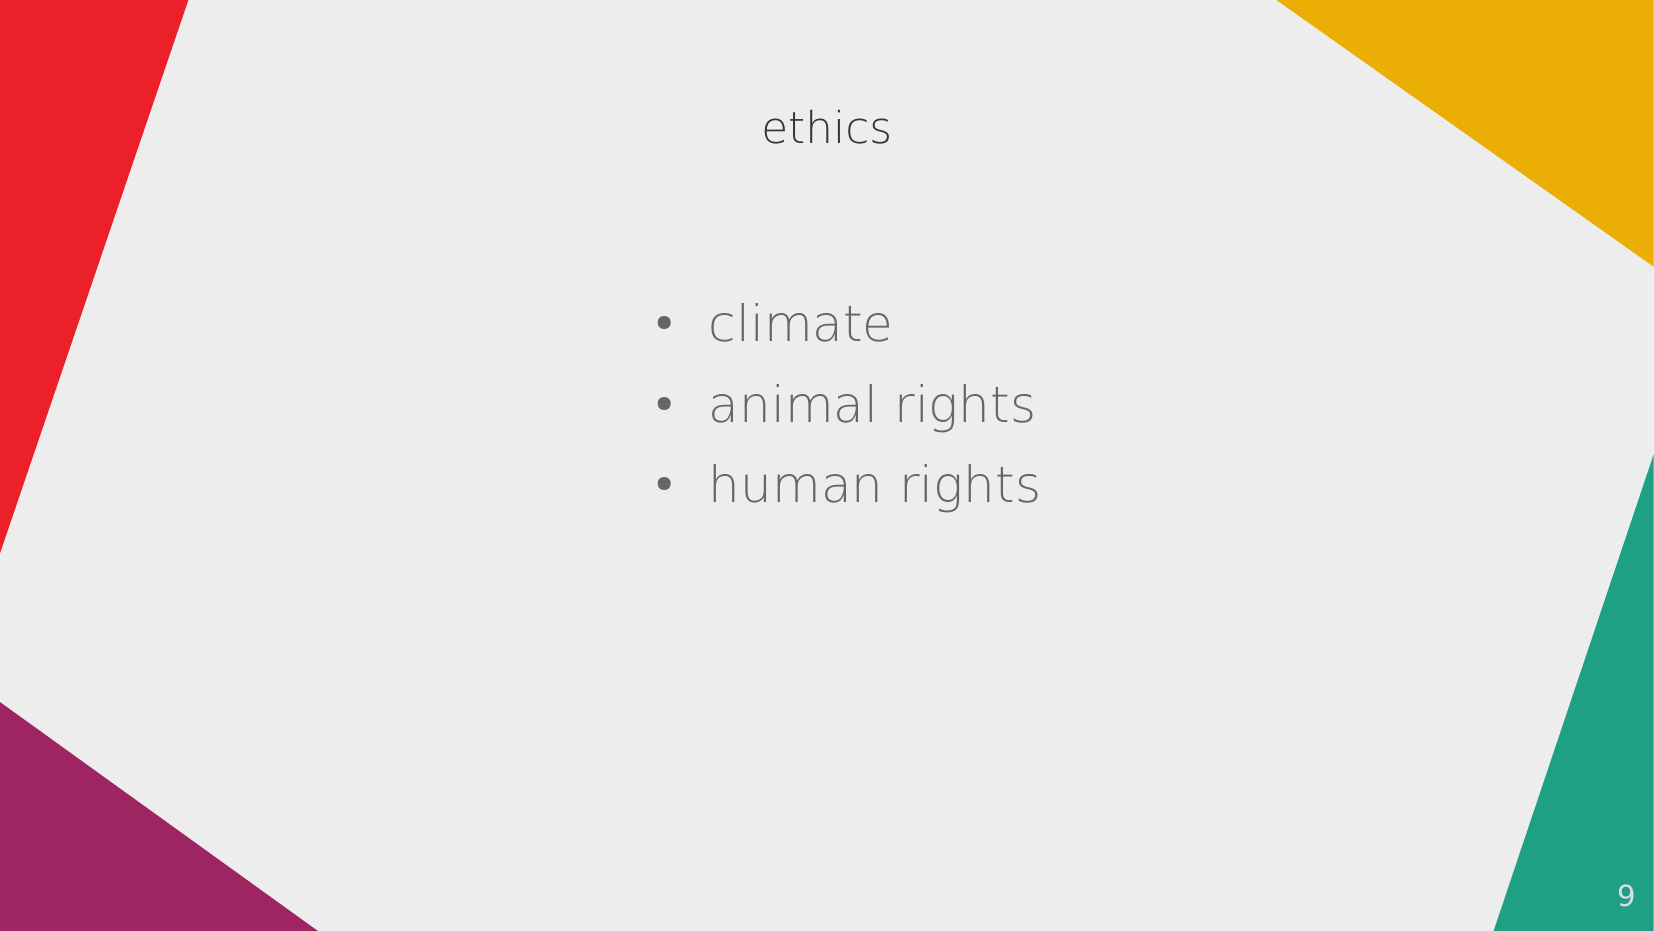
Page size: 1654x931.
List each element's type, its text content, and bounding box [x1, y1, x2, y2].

list climate animal rights human rights [637, 295, 1087, 636]
title ethics [114, 54, 1539, 203]
